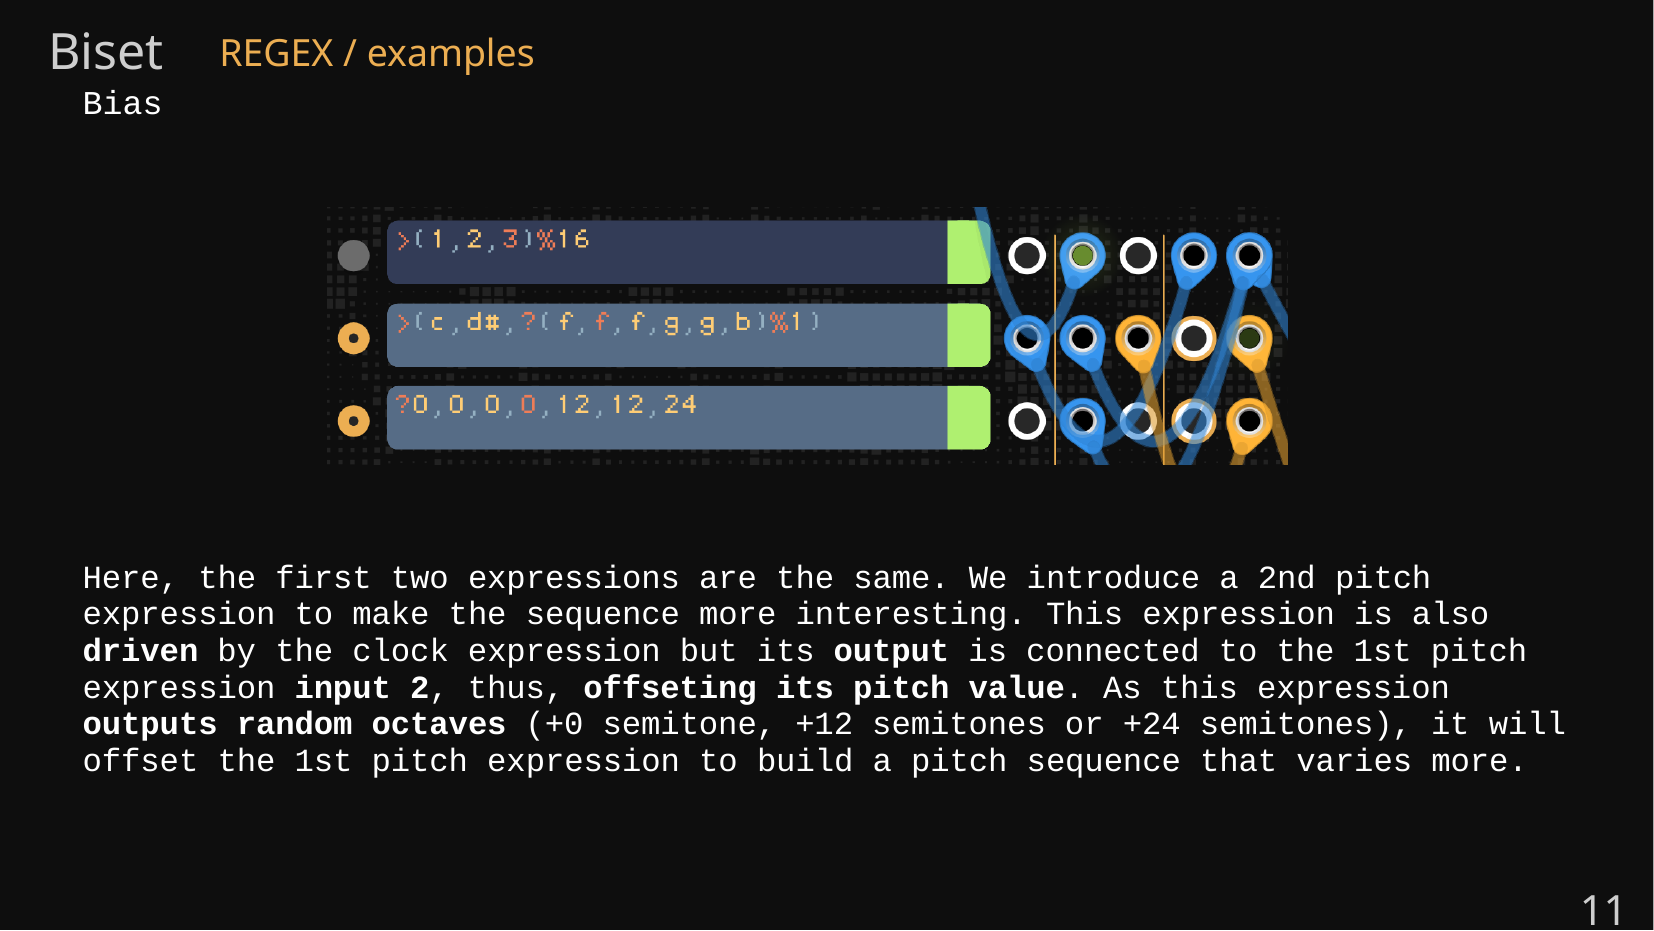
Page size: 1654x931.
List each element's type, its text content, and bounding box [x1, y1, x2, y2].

list Bias [82, 87, 1571, 201]
text_box 11 [1565, 873, 1654, 931]
title Biset [5, 23, 207, 77]
picture [327, 207, 1288, 465]
text_box REGEX / examples [204, 19, 768, 80]
list Here, the first two expressions are the same. We introduce a 2nd pitch expression to make the sequence more interesting. This expression is also driven by the clock expression but its output is connected to the 1st pitch expression input 2, thus, offseting its pitch value. As this expression outputs random octaves (+0 semitone, +12 semitones or +24 semitones), it will offset the 1st pitch expression to build a pitch sequence that varies more. [82, 561, 1571, 815]
